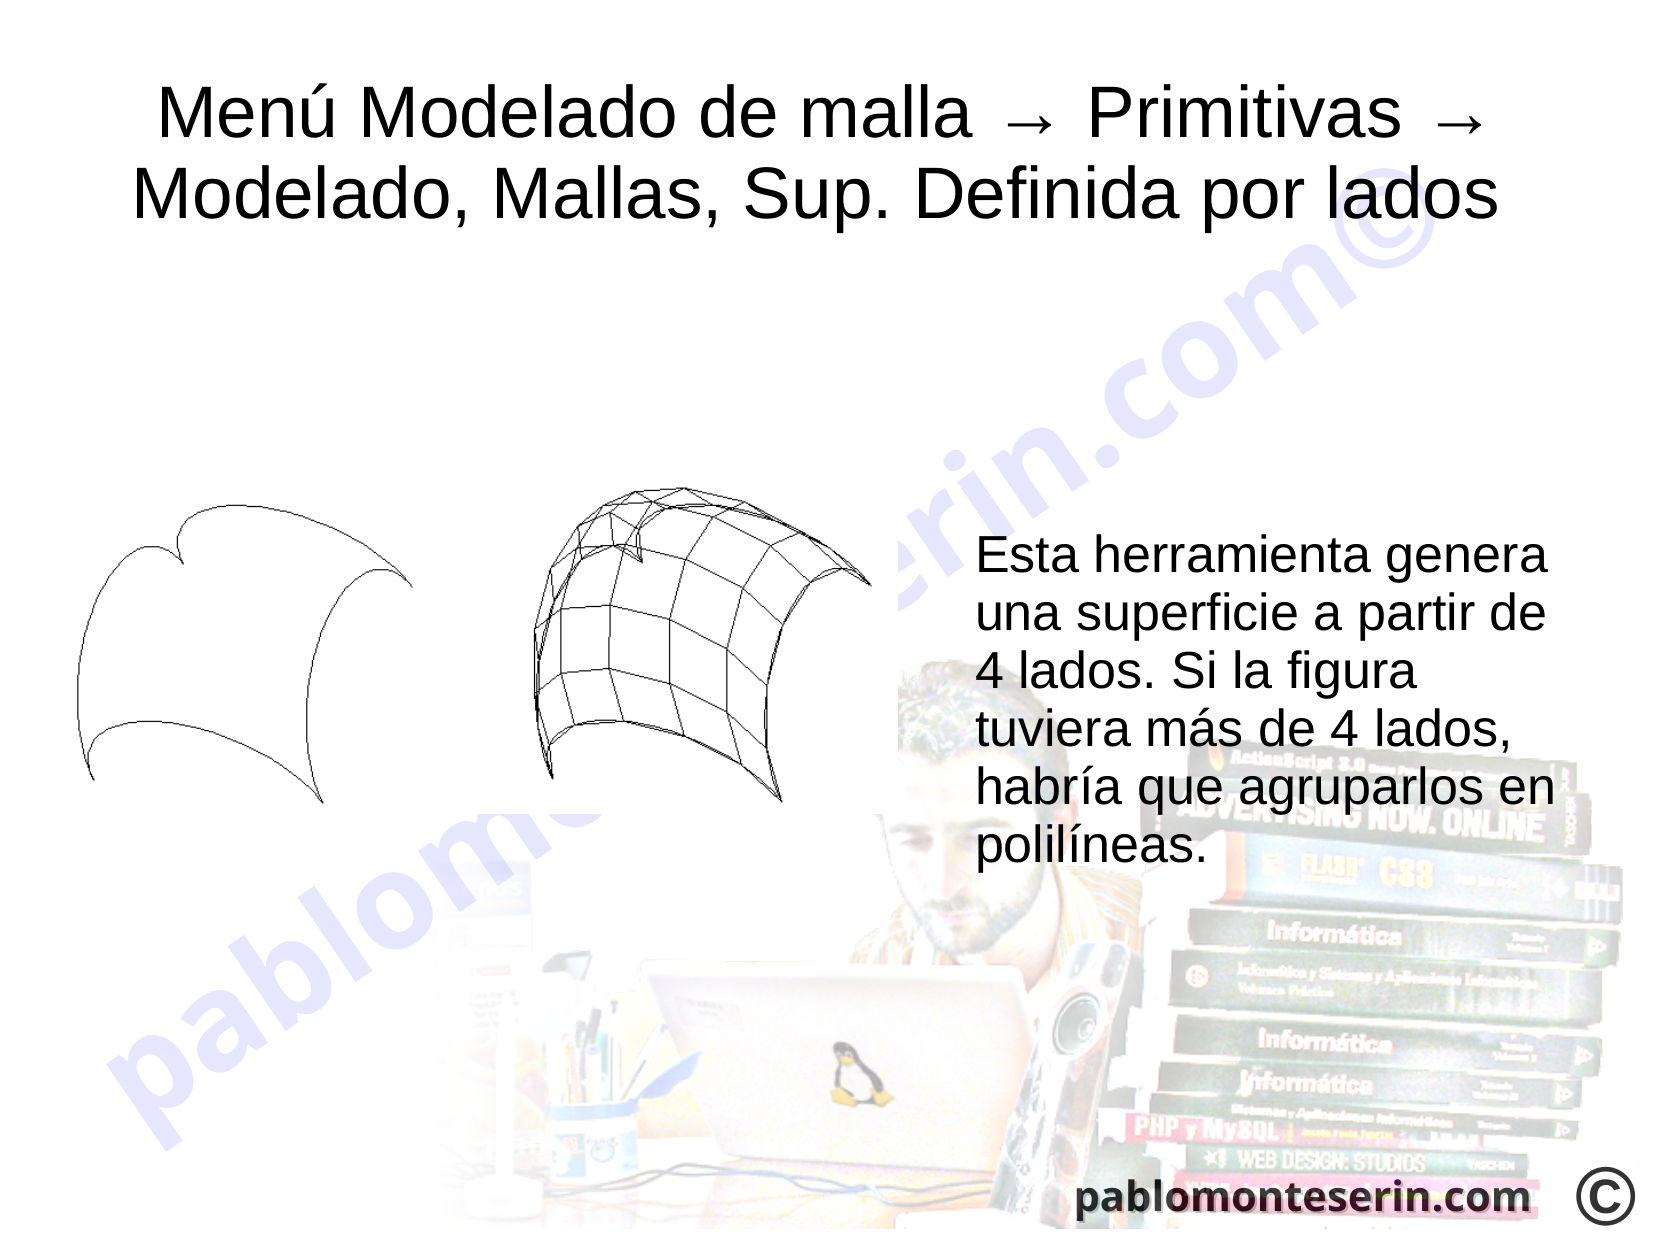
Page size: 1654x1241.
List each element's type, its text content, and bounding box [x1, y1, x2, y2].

picture [51, 475, 1654, 1229]
title Menú Modelado de malla → Primitivas → Modelado, Mallas, Sup. Definida por lados [82, 49, 1571, 257]
subtitle Esta herramienta genera una superficie a partir de 4 lados. Si la figura tuviera más de 4 lados, habría que agruparlos en polilíneas. [975, 297, 1571, 1102]
